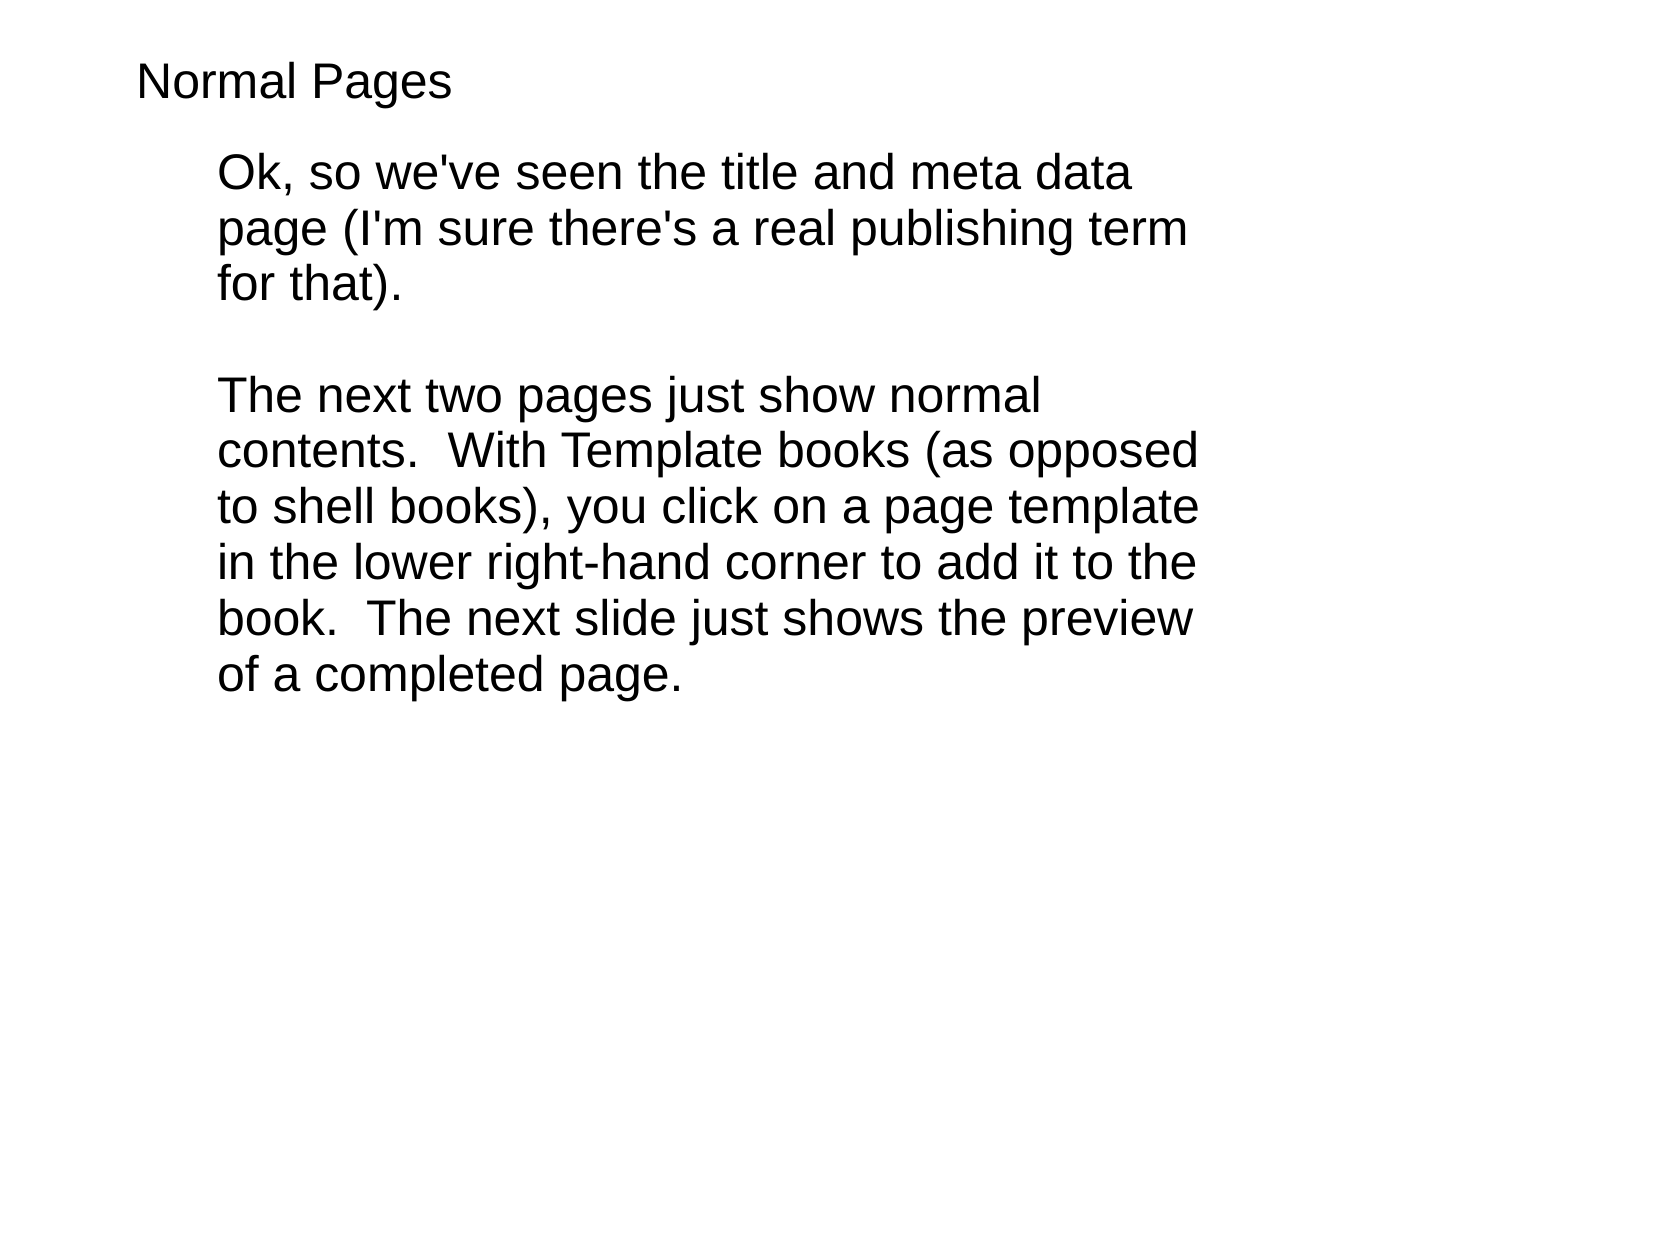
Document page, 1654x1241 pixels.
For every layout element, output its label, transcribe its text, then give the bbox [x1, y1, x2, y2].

text_box Normal Pages [121, 45, 567, 228]
text_box Ok, so we've seen the title and meta data page (I'm sure there's a real publishing term for that). The next two pages just show normal contents. With Template books (as opposed to shell books), you click on a page template in the lower right-hand corner to add it to the book. The next slide just shows the preview of a completed page. [202, 136, 1255, 775]
